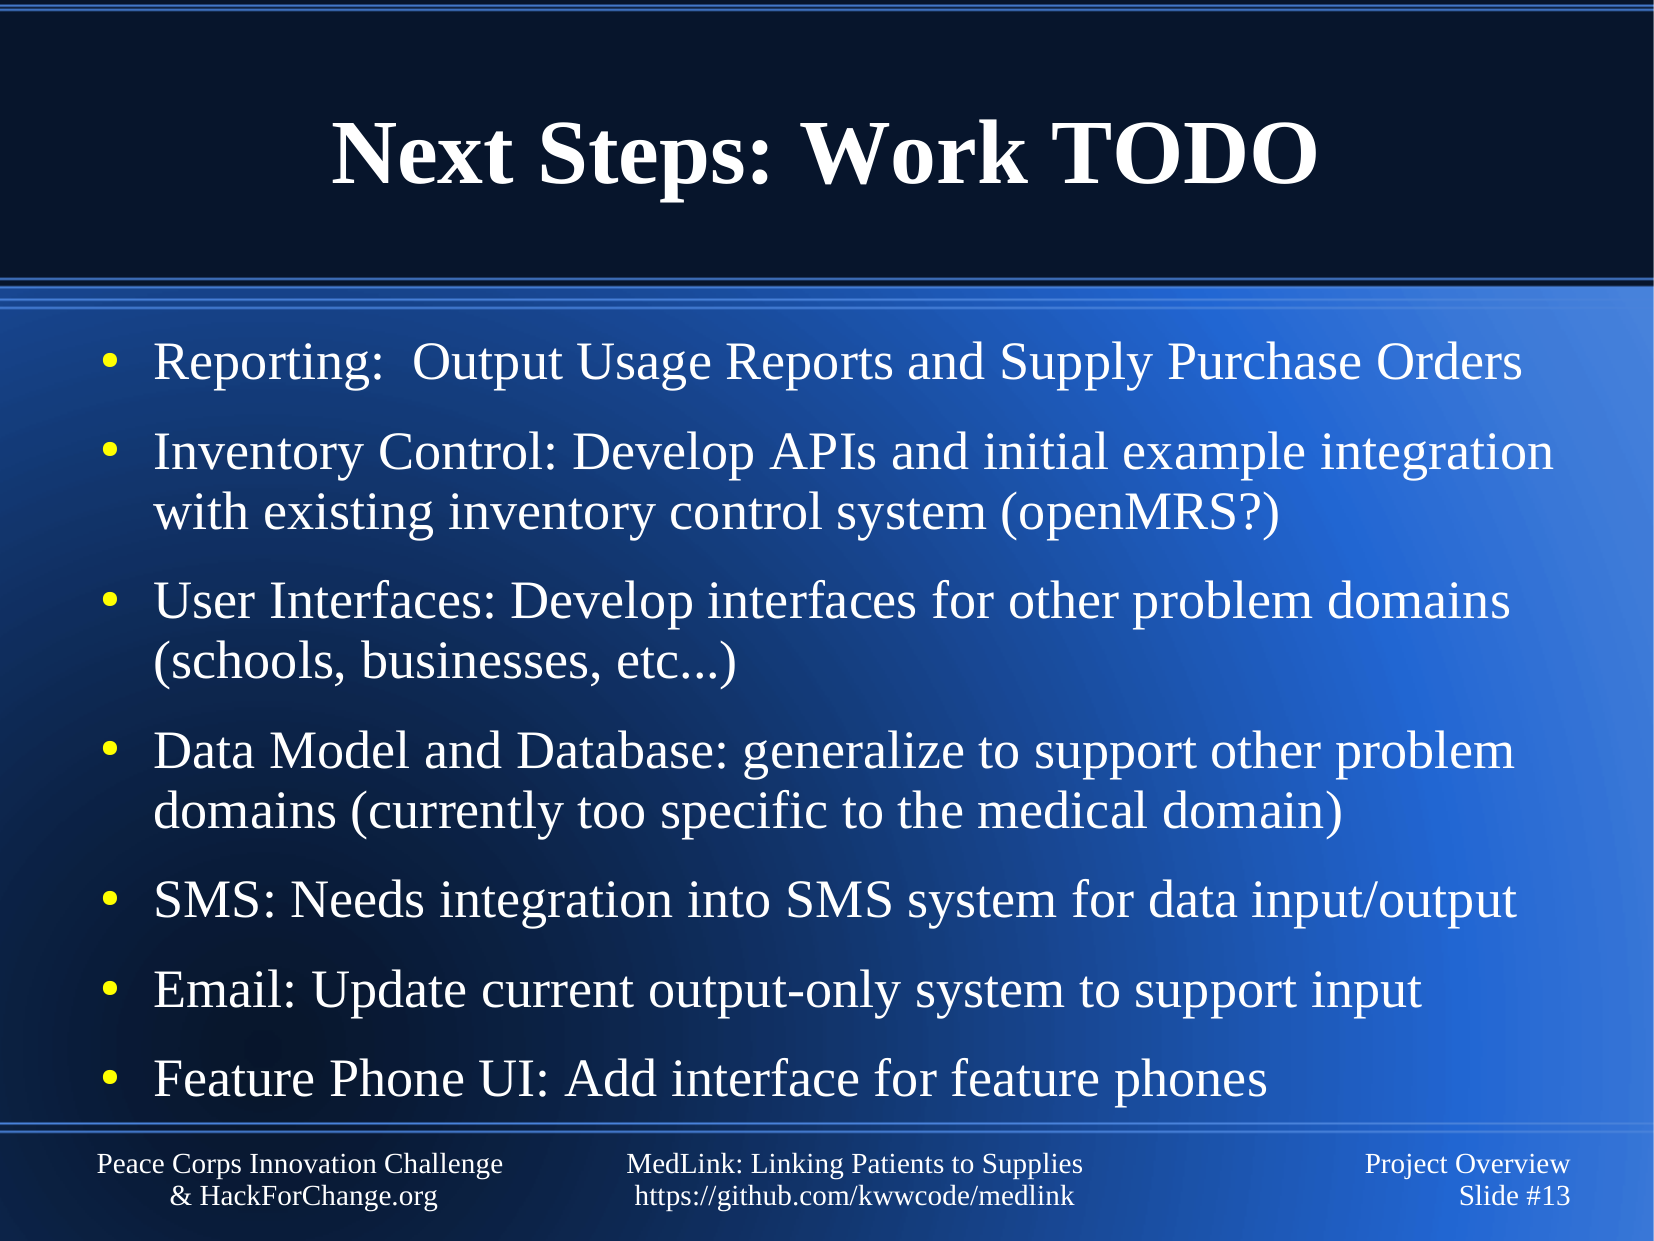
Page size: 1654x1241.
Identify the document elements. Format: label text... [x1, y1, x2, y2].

picture [0, 0, 1654, 1241]
title Next Steps: Work TODO [82, 49, 1571, 257]
list Reporting: Output Usage Reports and Supply Purchase Orders Inventory Control: Develop APIs and initial example integration with existing inventory control system (openMRS?) User Interfaces: Develop interfaces for other problem domains (schools, businesses, etc...) Data Model and Database: generalize to support other problem domains (currently too specific to the medical domain) SMS: Needs integration into SMS system for data input/output Email: Update current output-only system to support input Feature Phone UI: Add interface for feature phones [82, 331, 1636, 1109]
